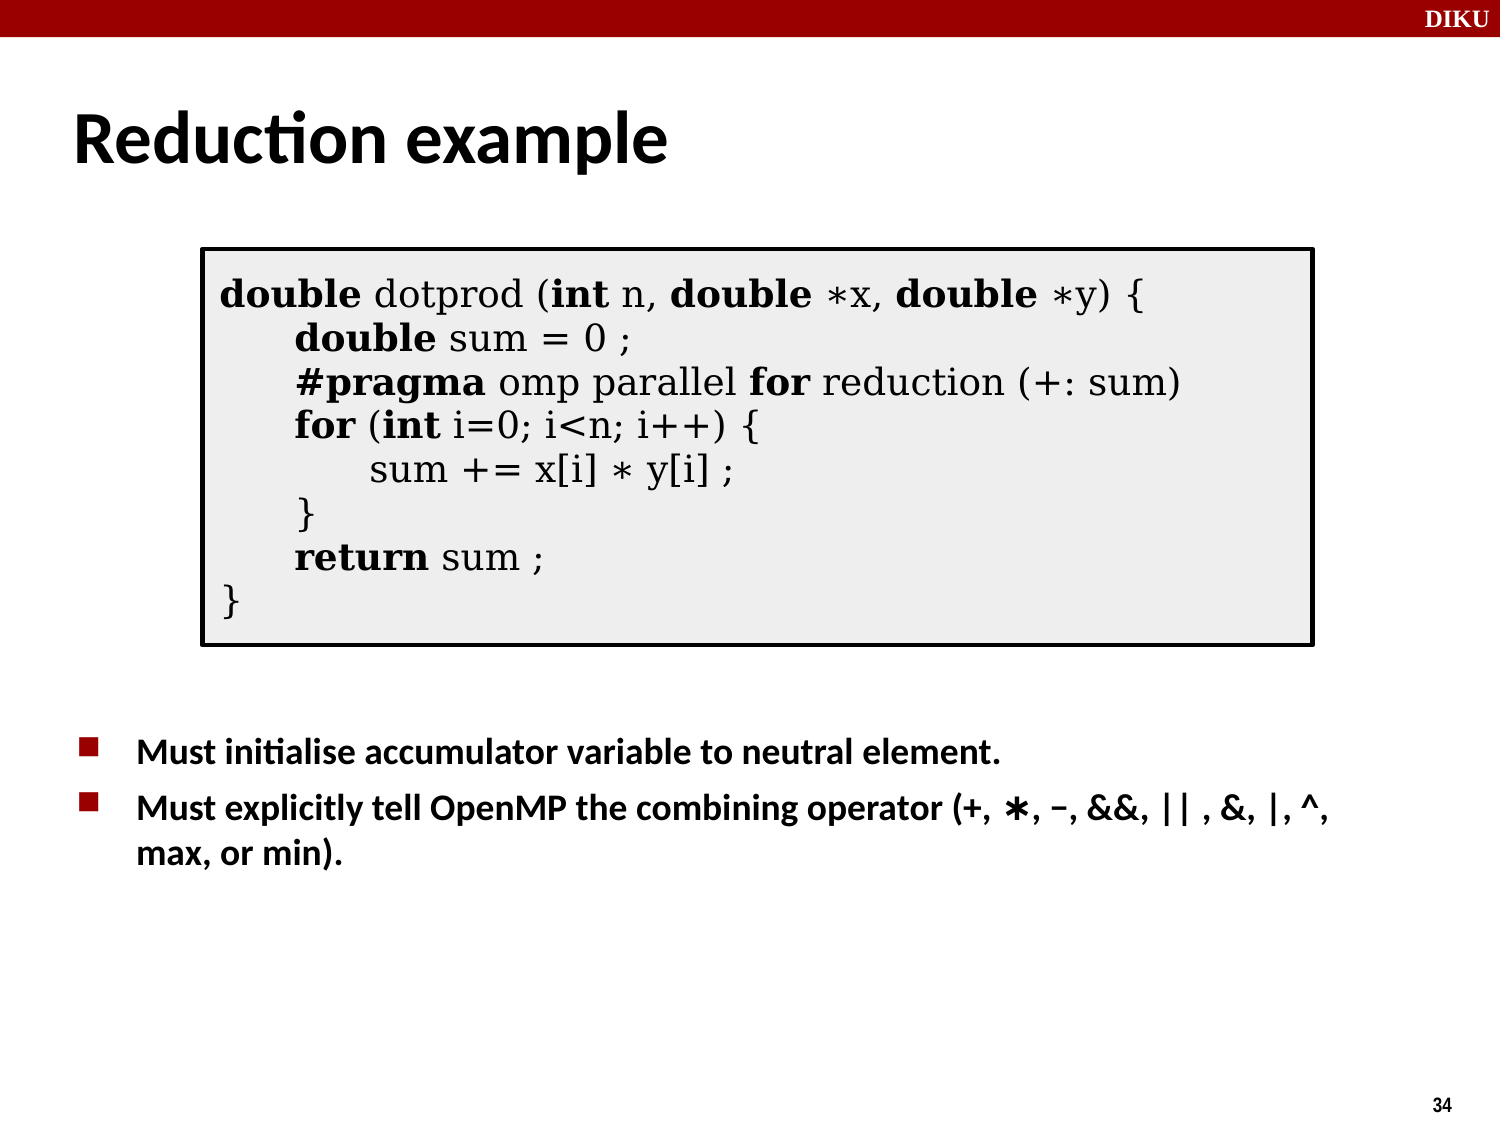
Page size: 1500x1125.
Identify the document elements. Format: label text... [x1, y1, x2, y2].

text_box double dotprod (int n, double ∗x, double ∗y) { double sum = 0 ; #pragma omp parallel for reduction (+: sum) for (int i=0; i<n; i++) { sum += x[i] ∗ y[i] ; } return sum ; } [202, 249, 1313, 646]
text_box Must initialise accumulator variable to neutral element. Must explicitly tell OpenMP the combining operator (+, ∗, −, &&, || , &, |, ^, max, or min). [65, 719, 1361, 1039]
text_box Reduction example [58, 71, 1304, 197]
